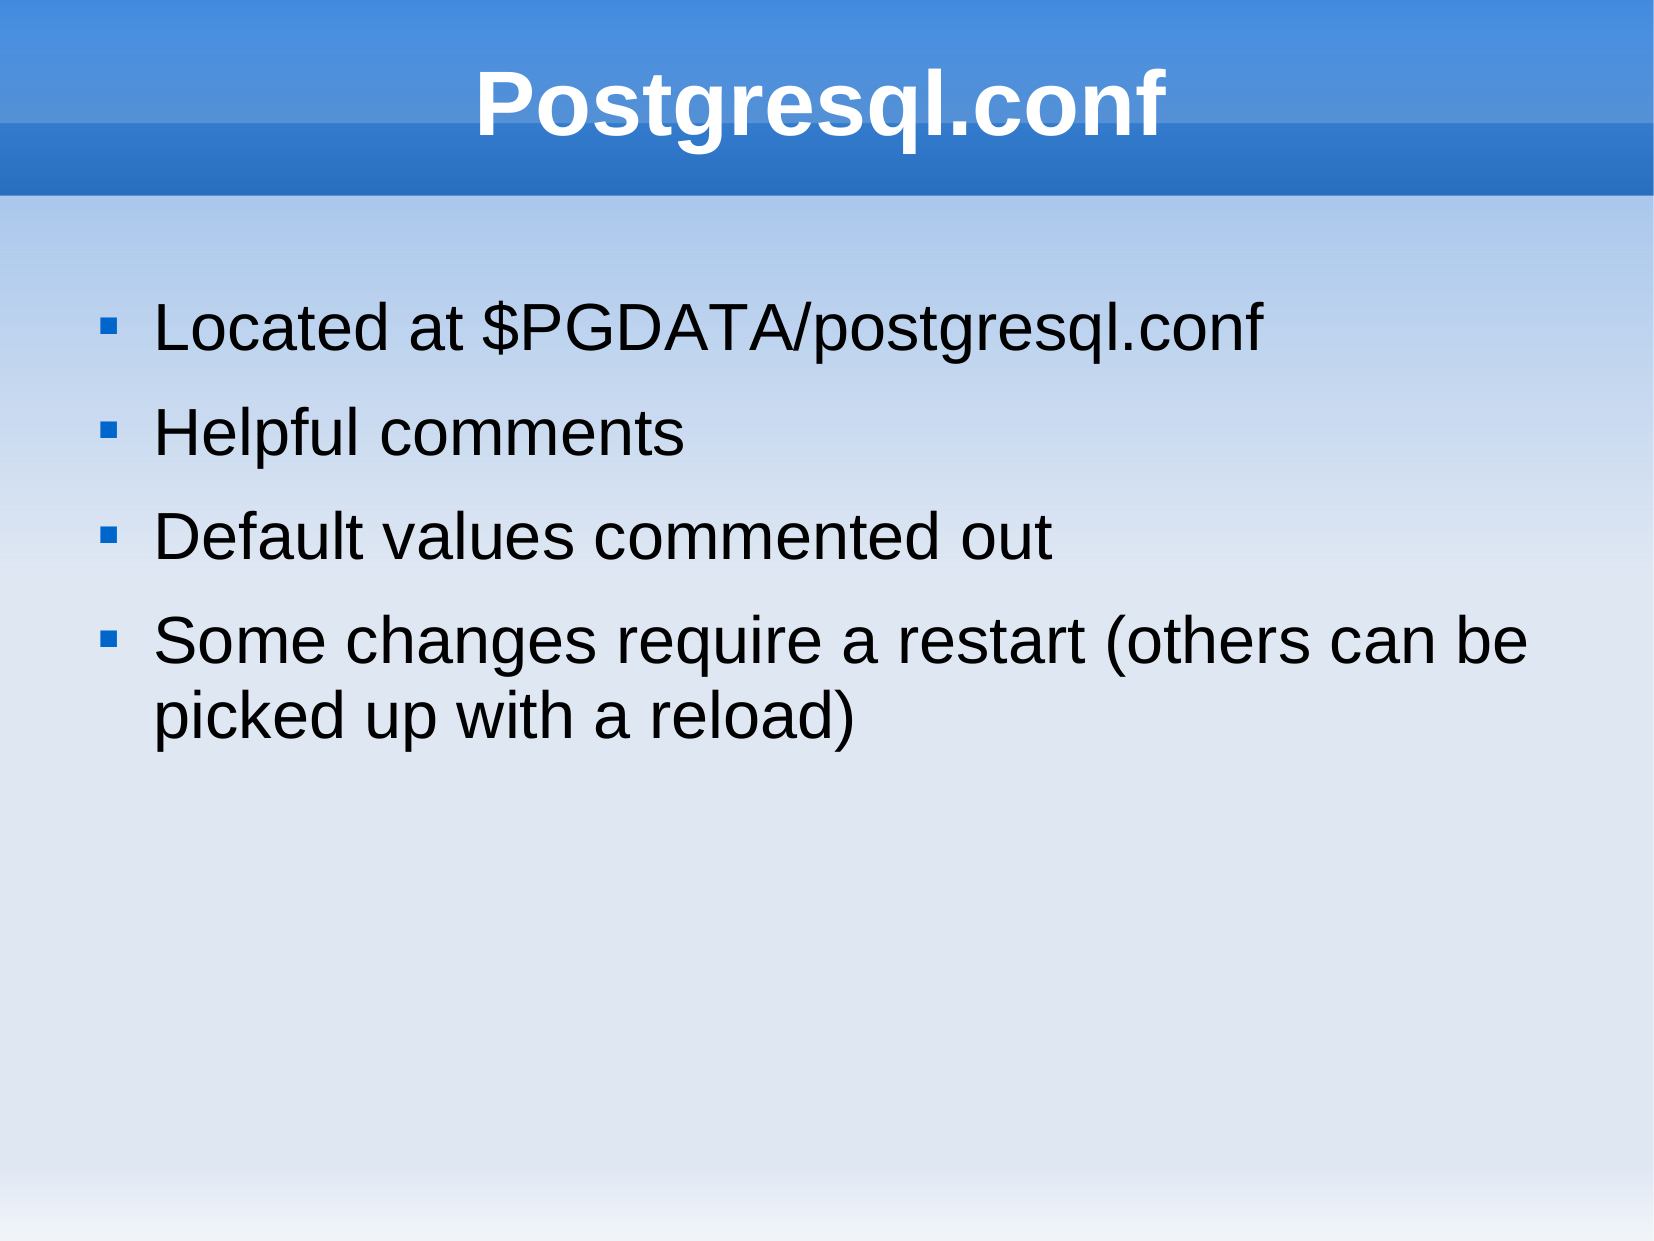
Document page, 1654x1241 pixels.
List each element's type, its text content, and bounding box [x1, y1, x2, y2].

title Postgresql.conf [76, 7, 1565, 200]
list Located at $PGDATA/postgresql.conf Helpful comments Default values commented out Some changes require a restart (others can be picked up with a reload) [82, 290, 1571, 1094]
picture [0, 0, 1654, 1241]
